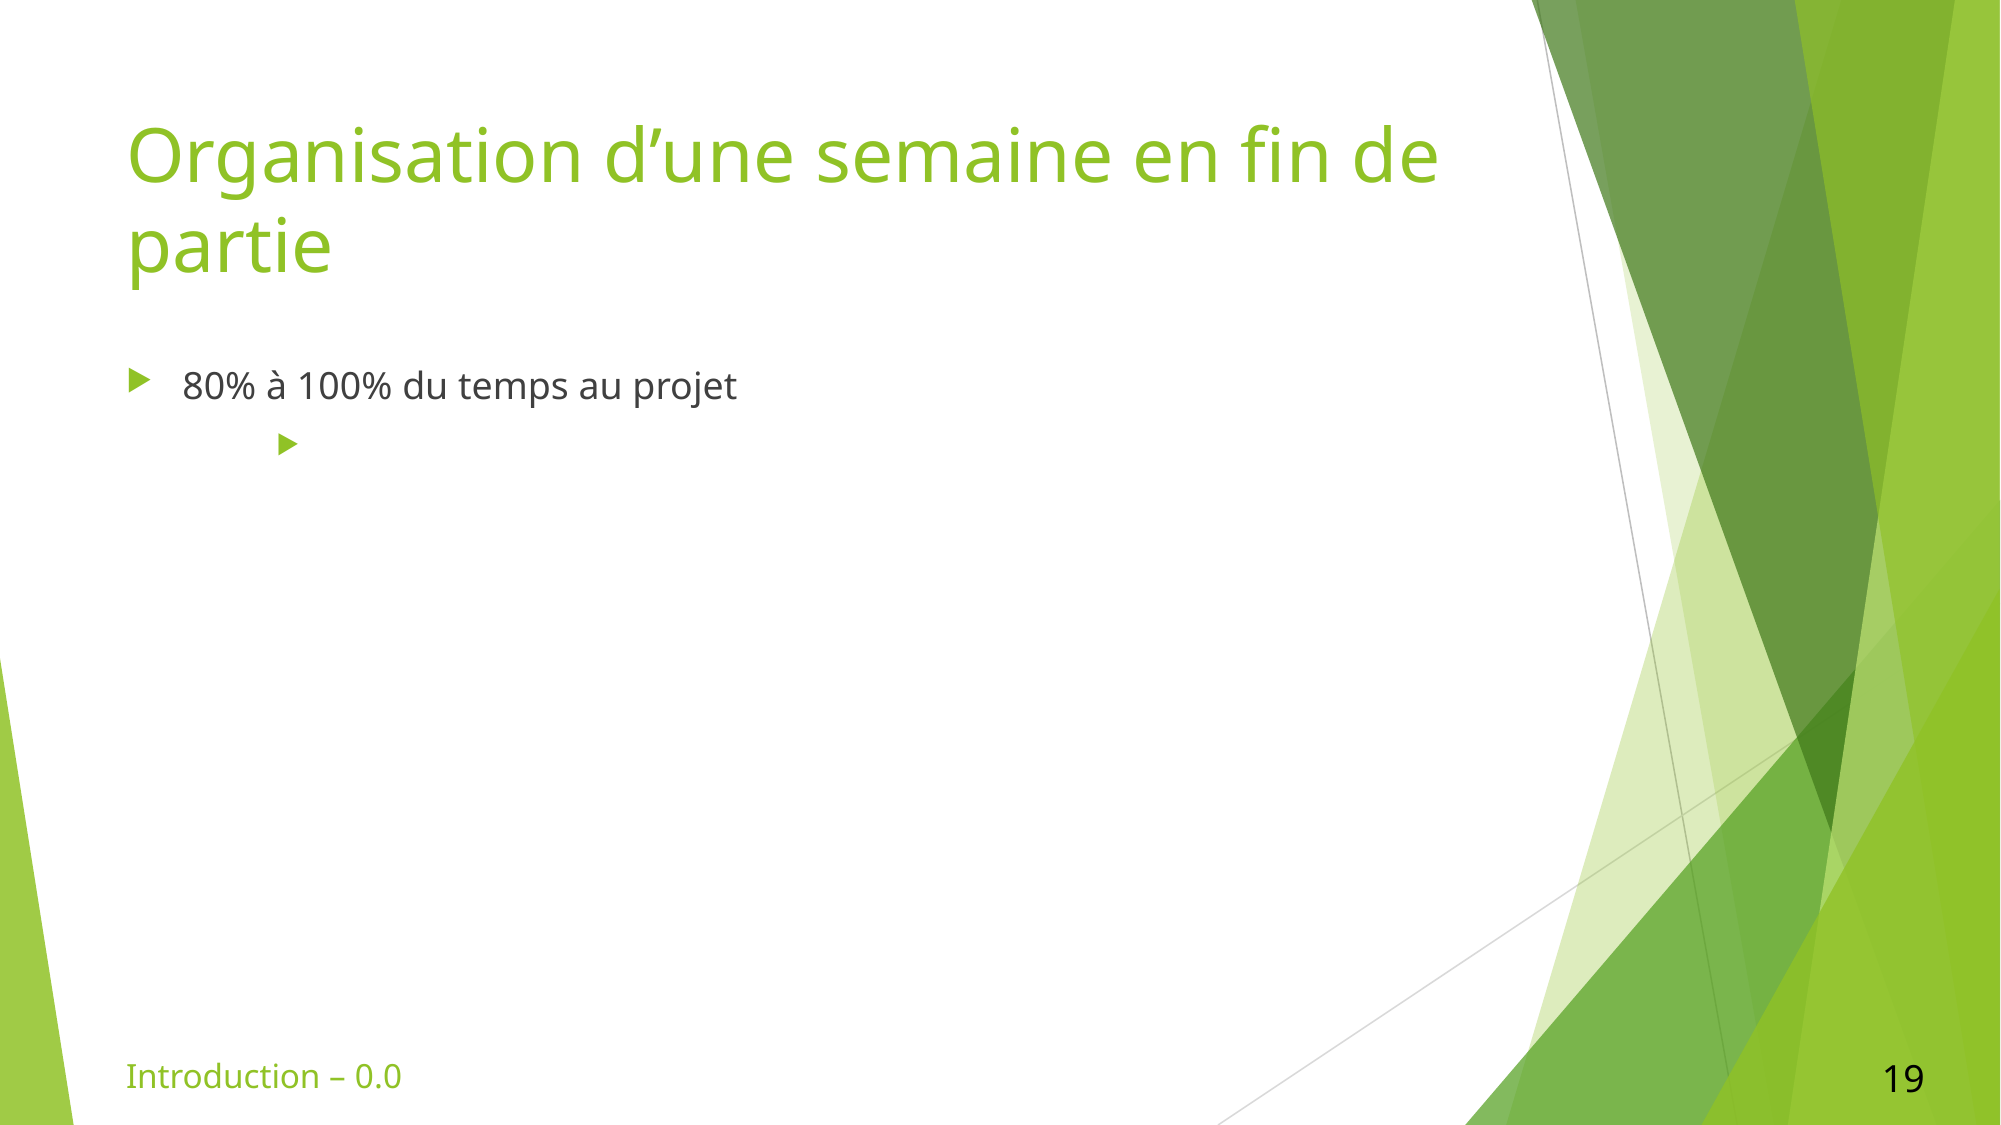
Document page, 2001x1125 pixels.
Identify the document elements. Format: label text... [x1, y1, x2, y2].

list 80% à 100% du temps au projet [111, 354, 1522, 992]
title Organisation d’une semaine en fin de partie [111, 99, 1522, 317]
text_box [1866, 1047, 1979, 1108]
text_box Introduction – 0.0 [111, 1047, 1094, 1109]
